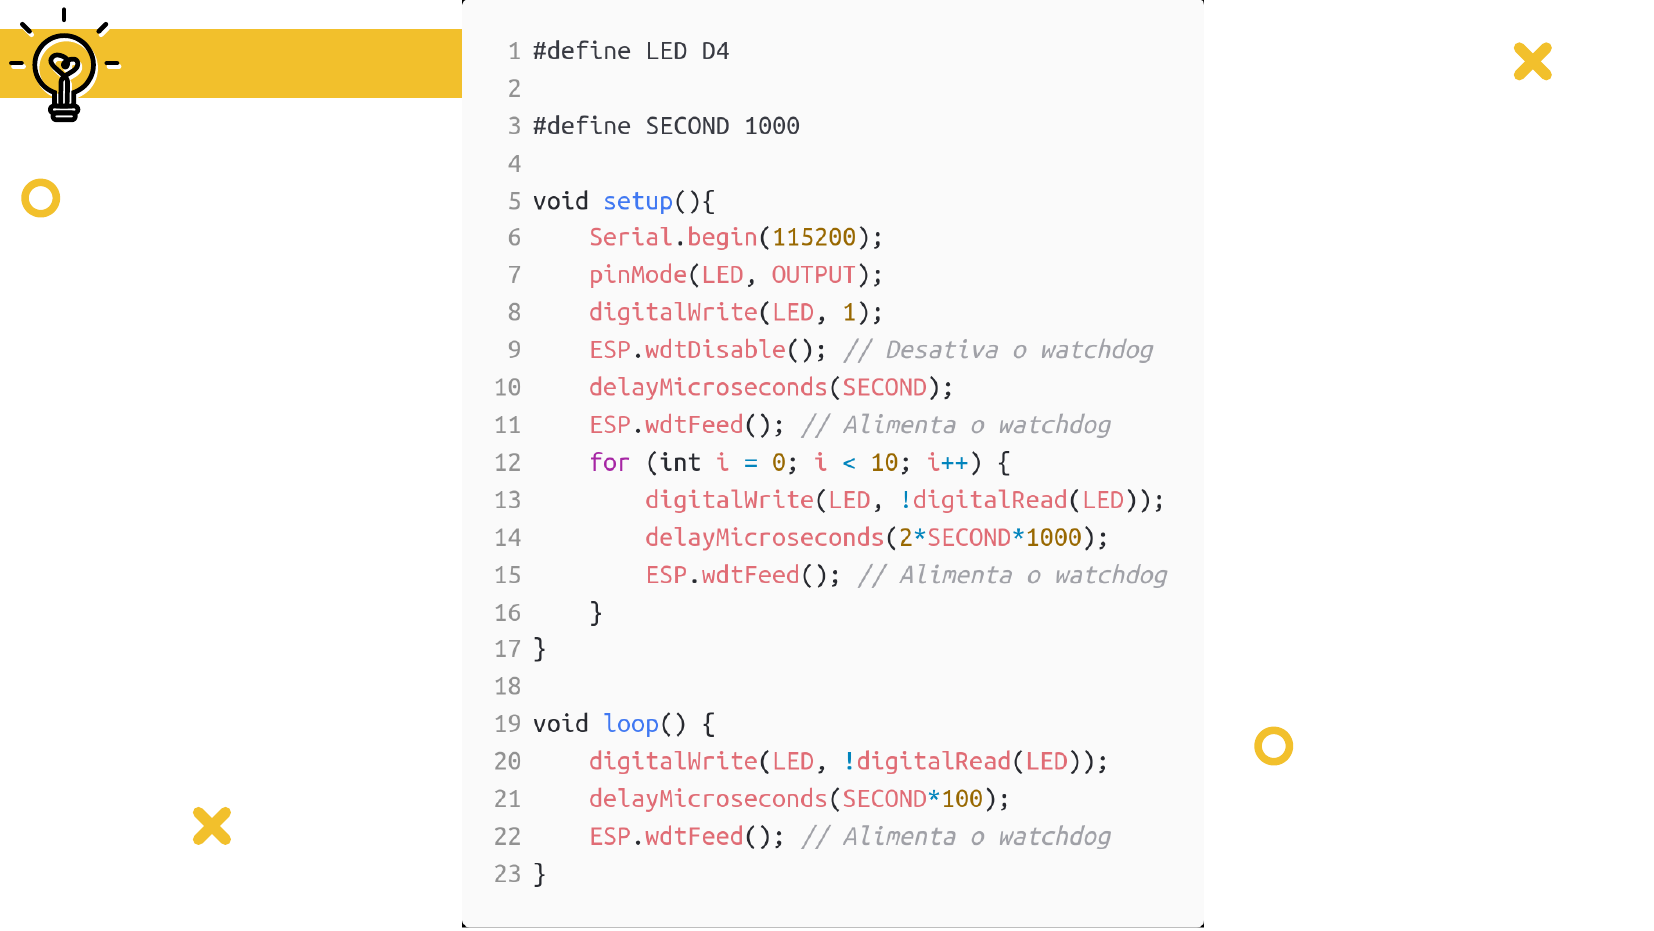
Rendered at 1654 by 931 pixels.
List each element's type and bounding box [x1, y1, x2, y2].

picture [462, 0, 1204, 928]
